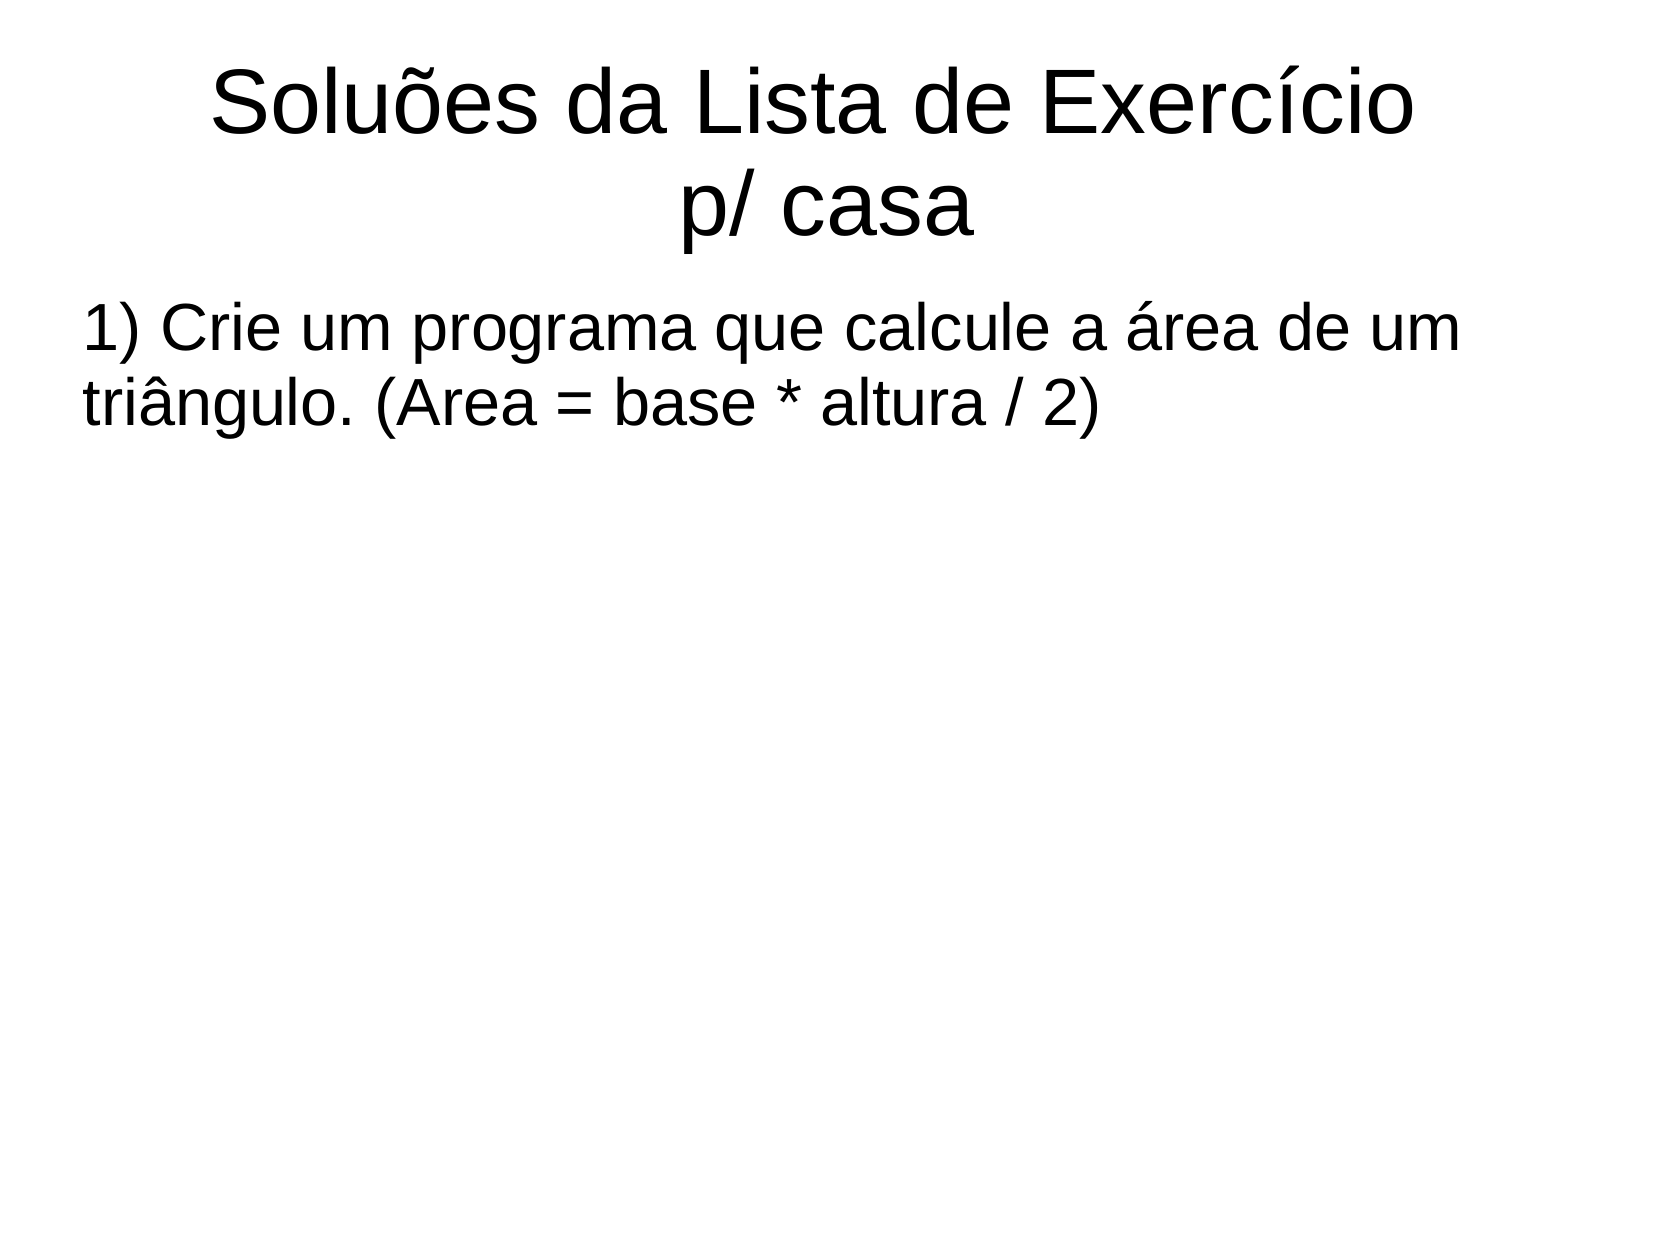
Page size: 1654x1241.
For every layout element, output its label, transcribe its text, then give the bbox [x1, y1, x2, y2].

subtitle 1) Crie um programa que calcule a área de um triângulo. (Area = base * altura / 2) [82, 290, 1571, 1188]
title Soluões da Lista de Exercício p/ casa [82, 49, 1571, 257]
